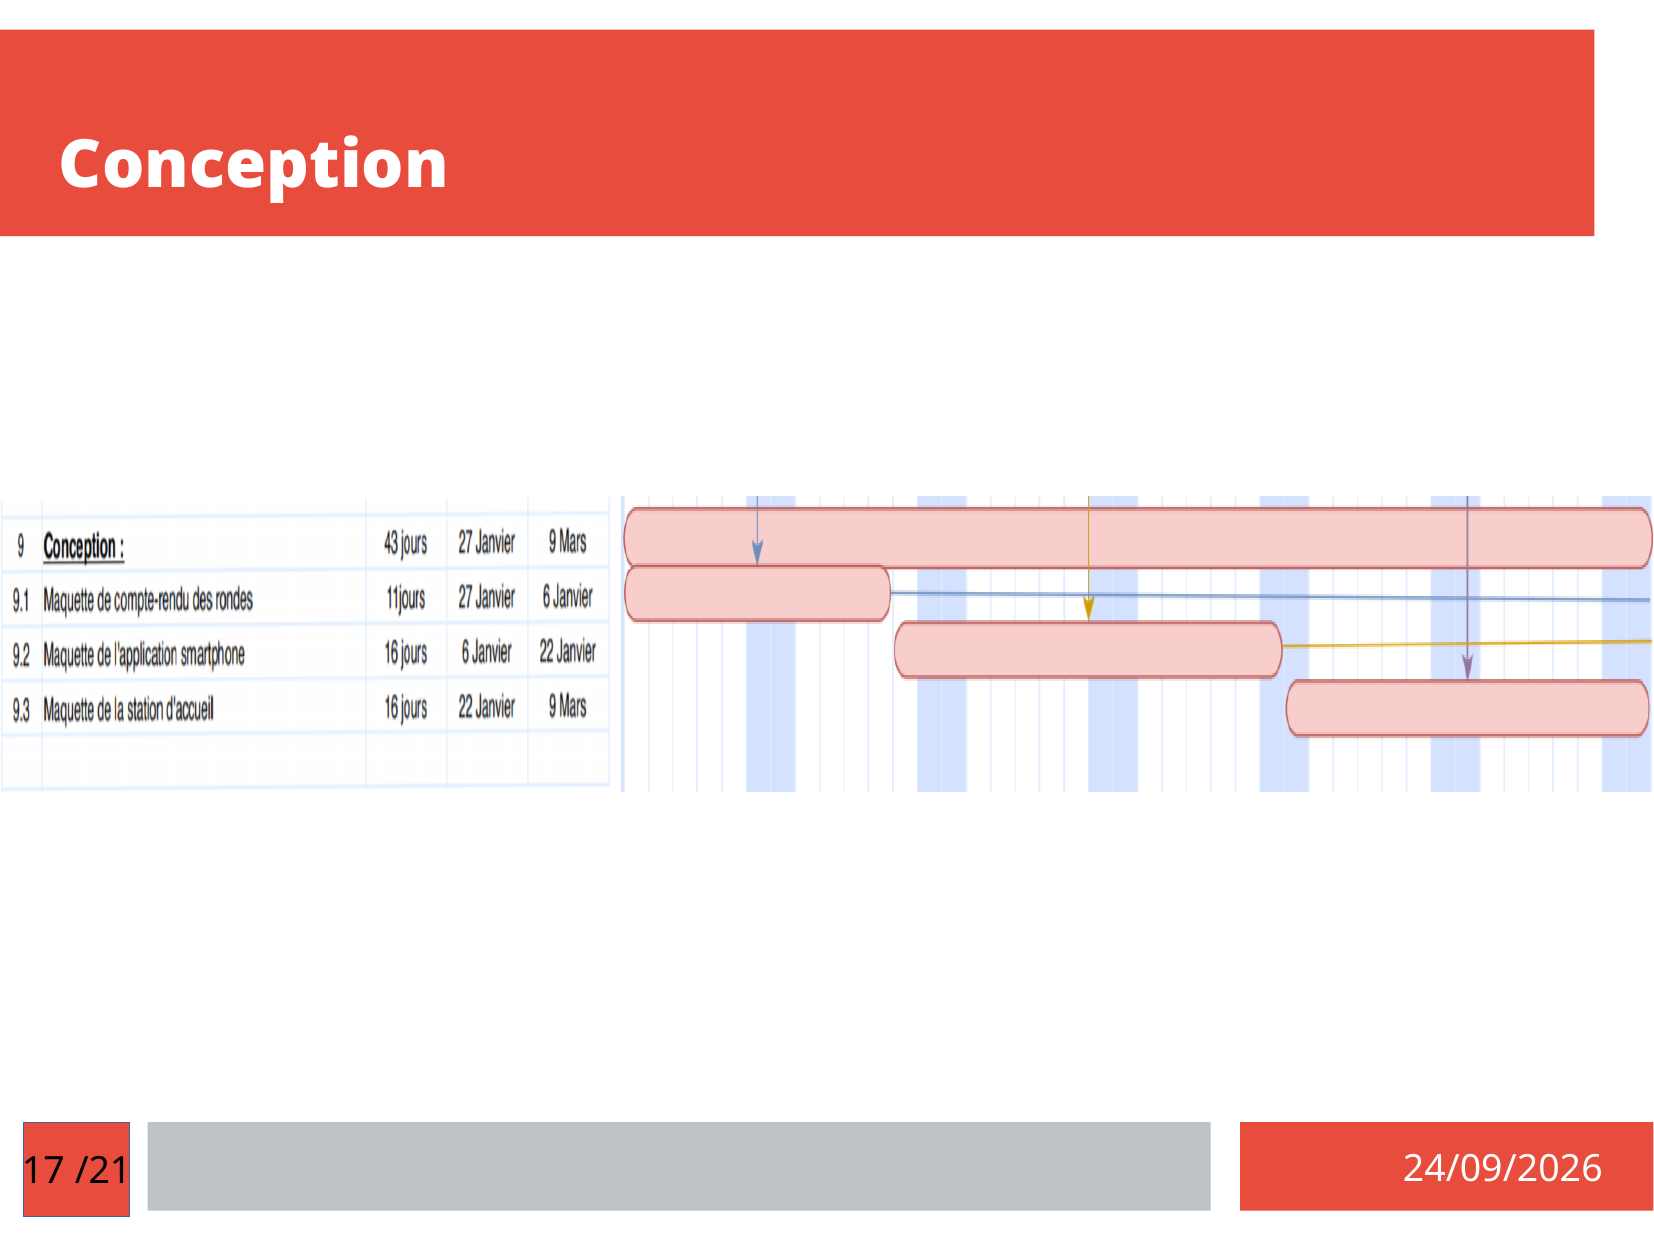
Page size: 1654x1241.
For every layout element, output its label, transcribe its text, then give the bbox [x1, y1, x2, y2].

title Conception [59, 59, 1595, 207]
picture [621, 496, 1654, 792]
text_box <numéro> /21 [23, 1122, 130, 1217]
text_box 27/01/2020 [1388, 1133, 1634, 1196]
picture [0, 496, 612, 792]
